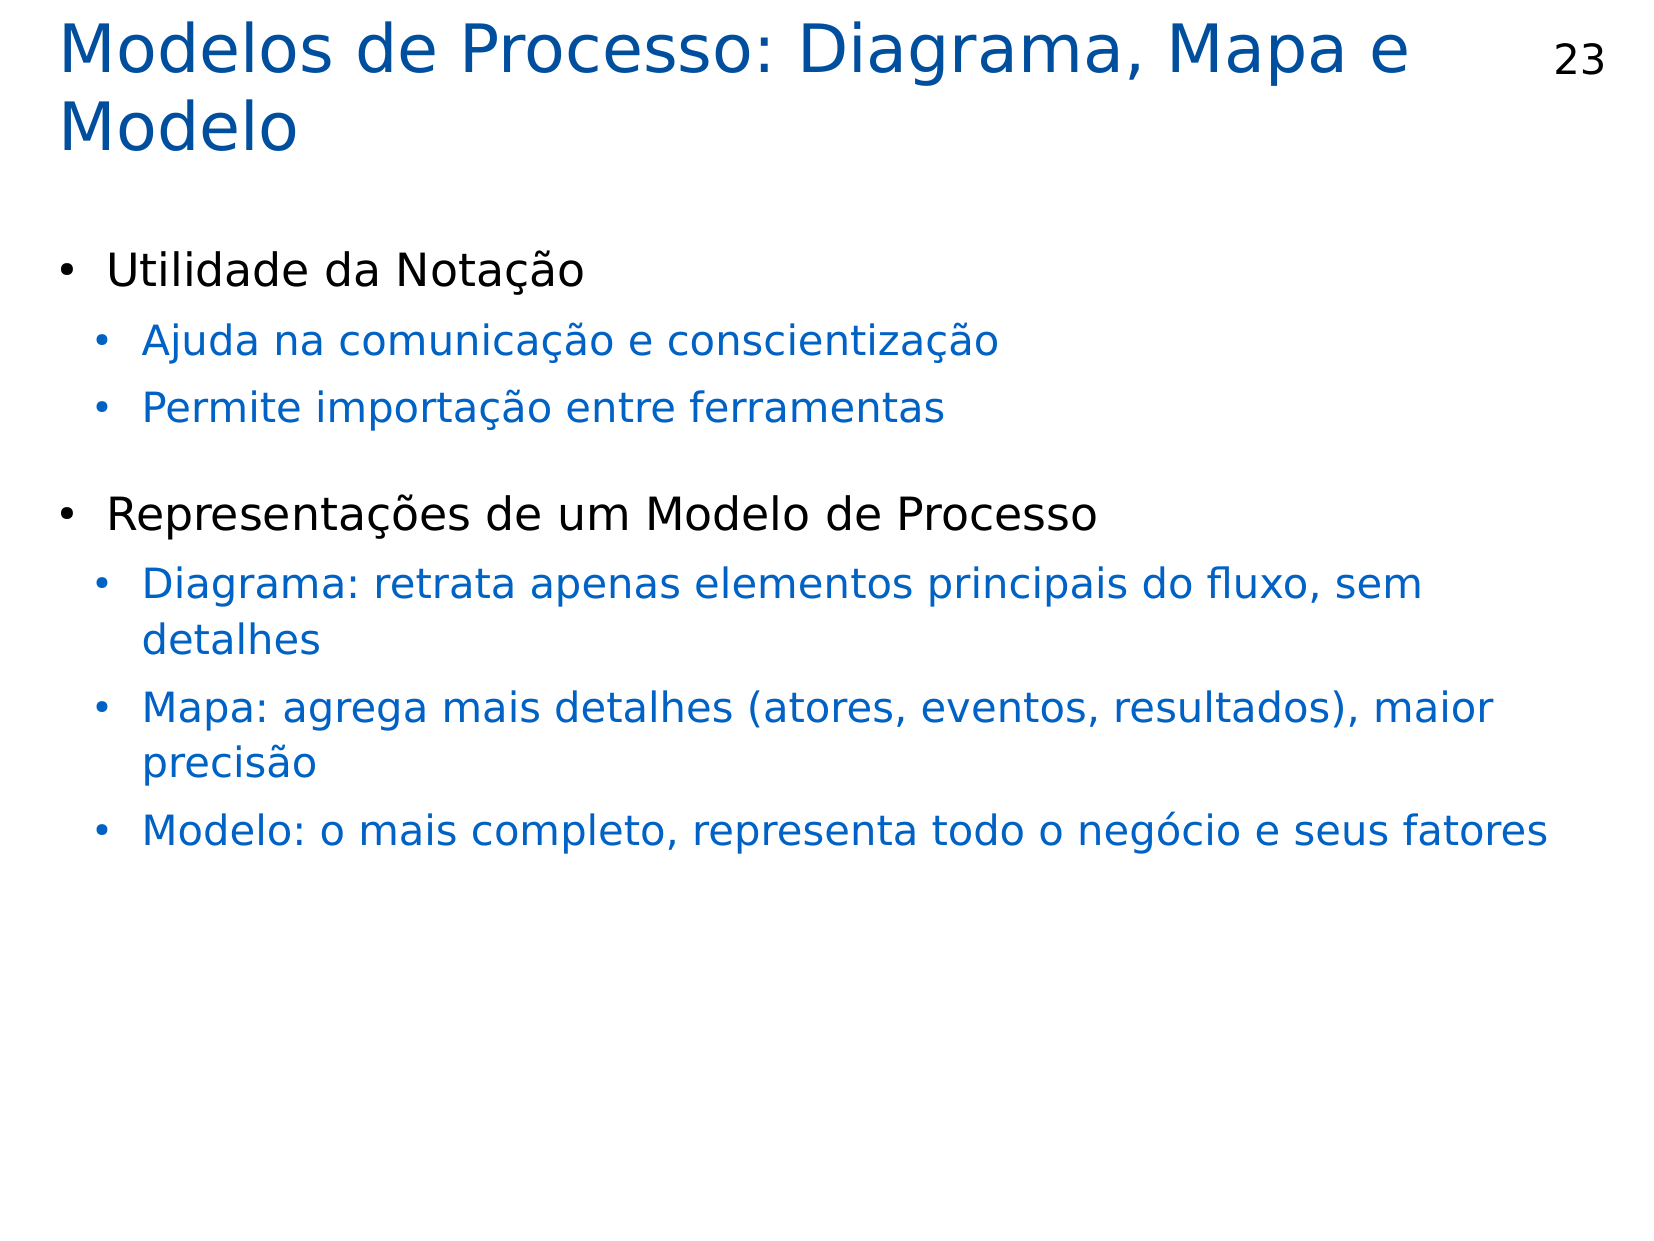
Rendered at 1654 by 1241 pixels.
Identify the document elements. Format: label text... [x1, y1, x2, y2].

list Utilidade da Notação Ajuda na comunicação e conscientização Permite importação entre ferramentas Representações de um Modelo de Processo Diagrama: retrata apenas elementos principais do fluxo, sem detalhes Mapa: agrega mais detalhes (atores, eventos, resultados), maior precisão Modelo: o mais completo, representa todo o negócio e seus fatores [59, 236, 1595, 1211]
title Modelos de Processo: Diagrama, Mapa e Modelo [59, 10, 1506, 167]
